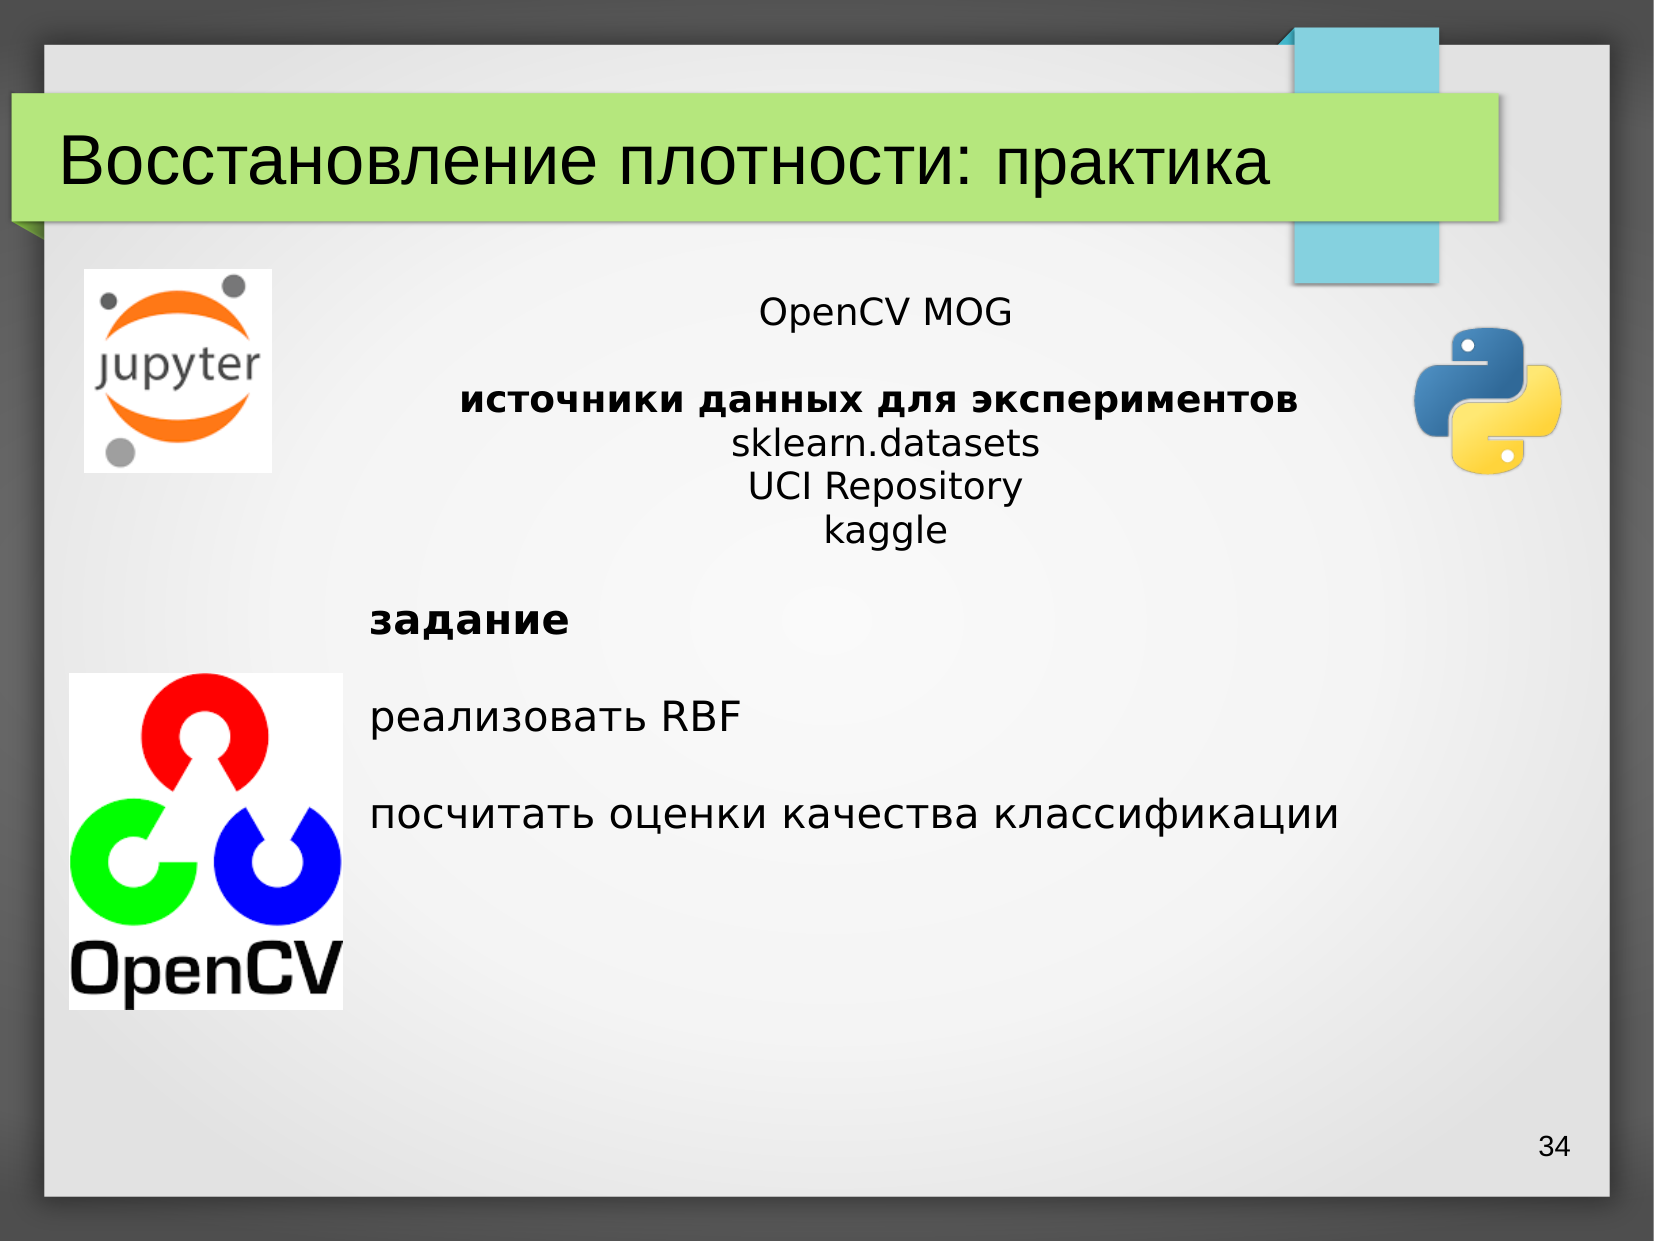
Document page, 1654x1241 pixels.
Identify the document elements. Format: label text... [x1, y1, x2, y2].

text_box OpenCV MOG источники данных для экспериментов sklearn.datasets UCI Repository kaggle задание реализовать RBF посчитать оценки качества классификации [354, 283, 1418, 995]
title Восстановление плотности: практика [59, 108, 1288, 212]
picture [0, 0, 1654, 1241]
